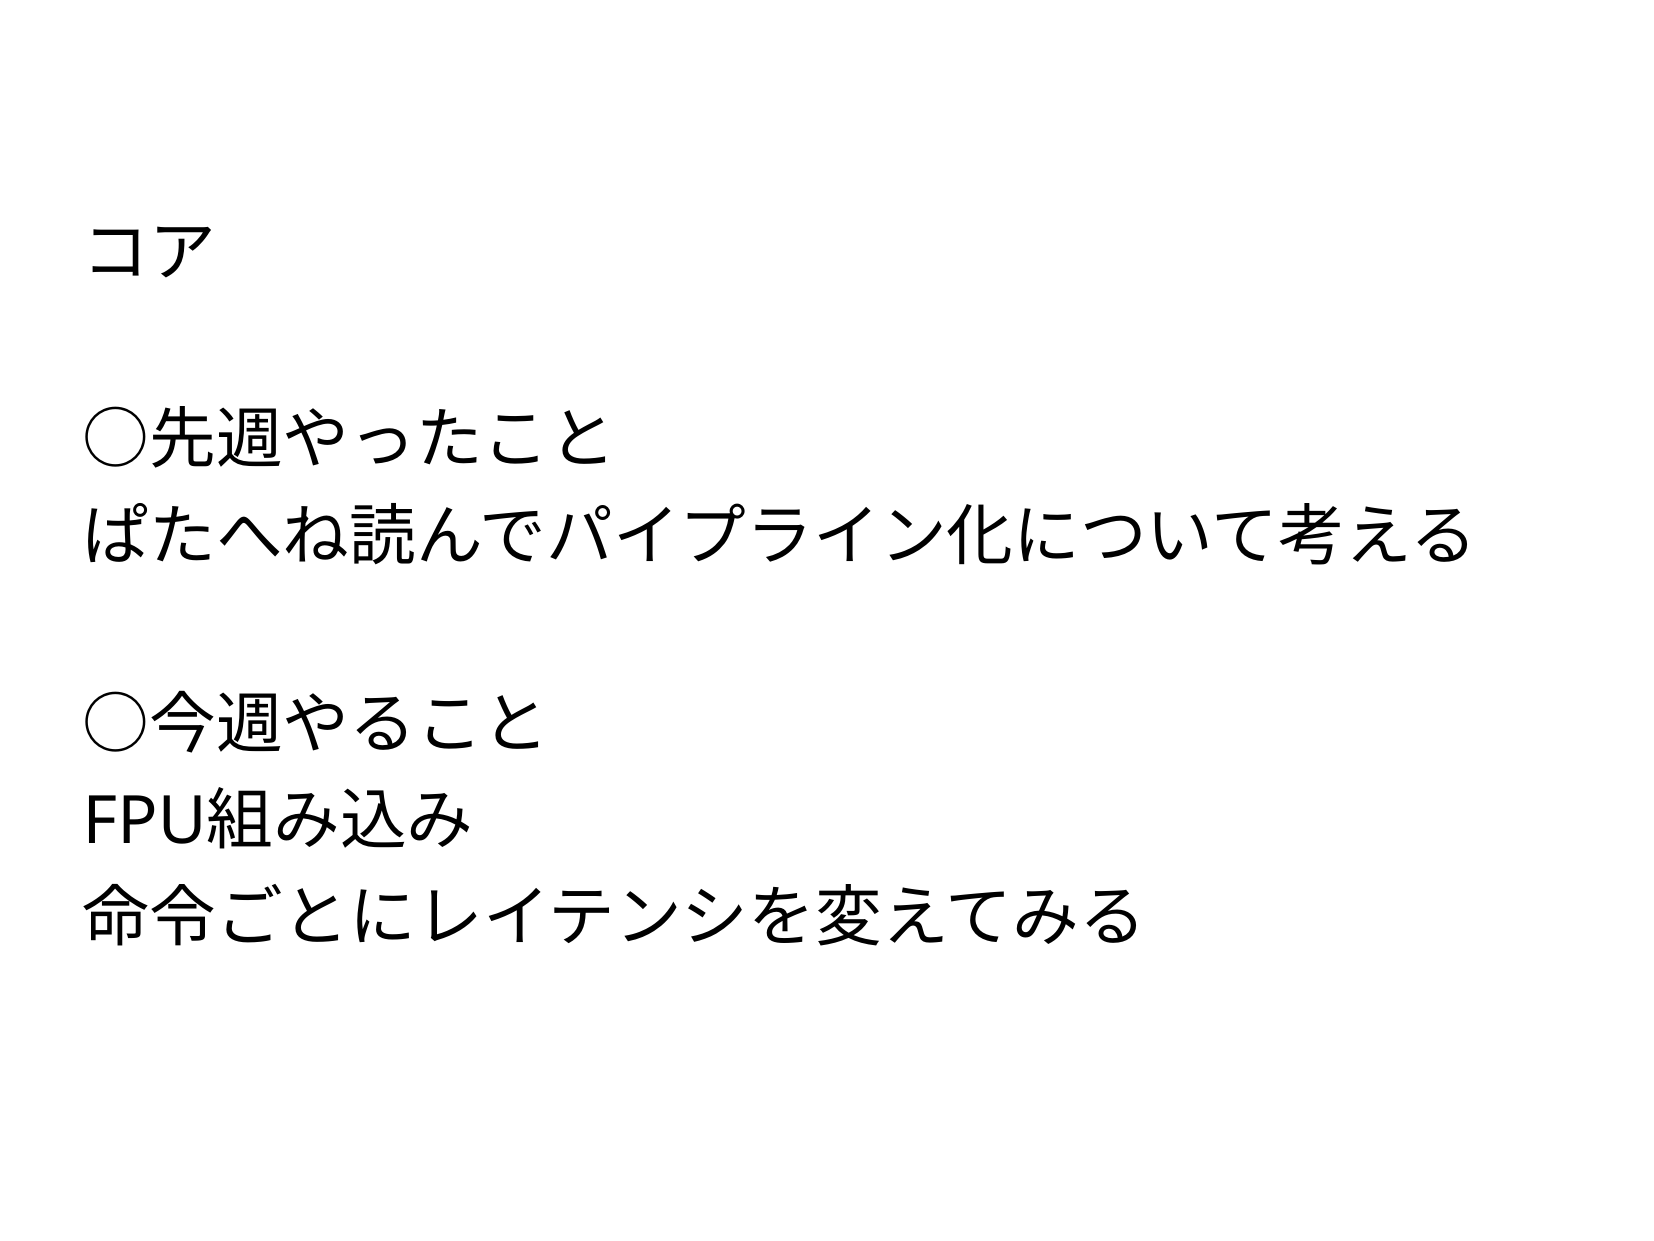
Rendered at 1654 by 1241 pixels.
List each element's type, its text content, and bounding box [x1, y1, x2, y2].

subtitle コア ○先週やったこと ぱたへね読んでパイプライン化について考える ○今週やること FPU組み込み 命令ごとにレイテンシを変えてみる [82, 49, 1571, 1109]
